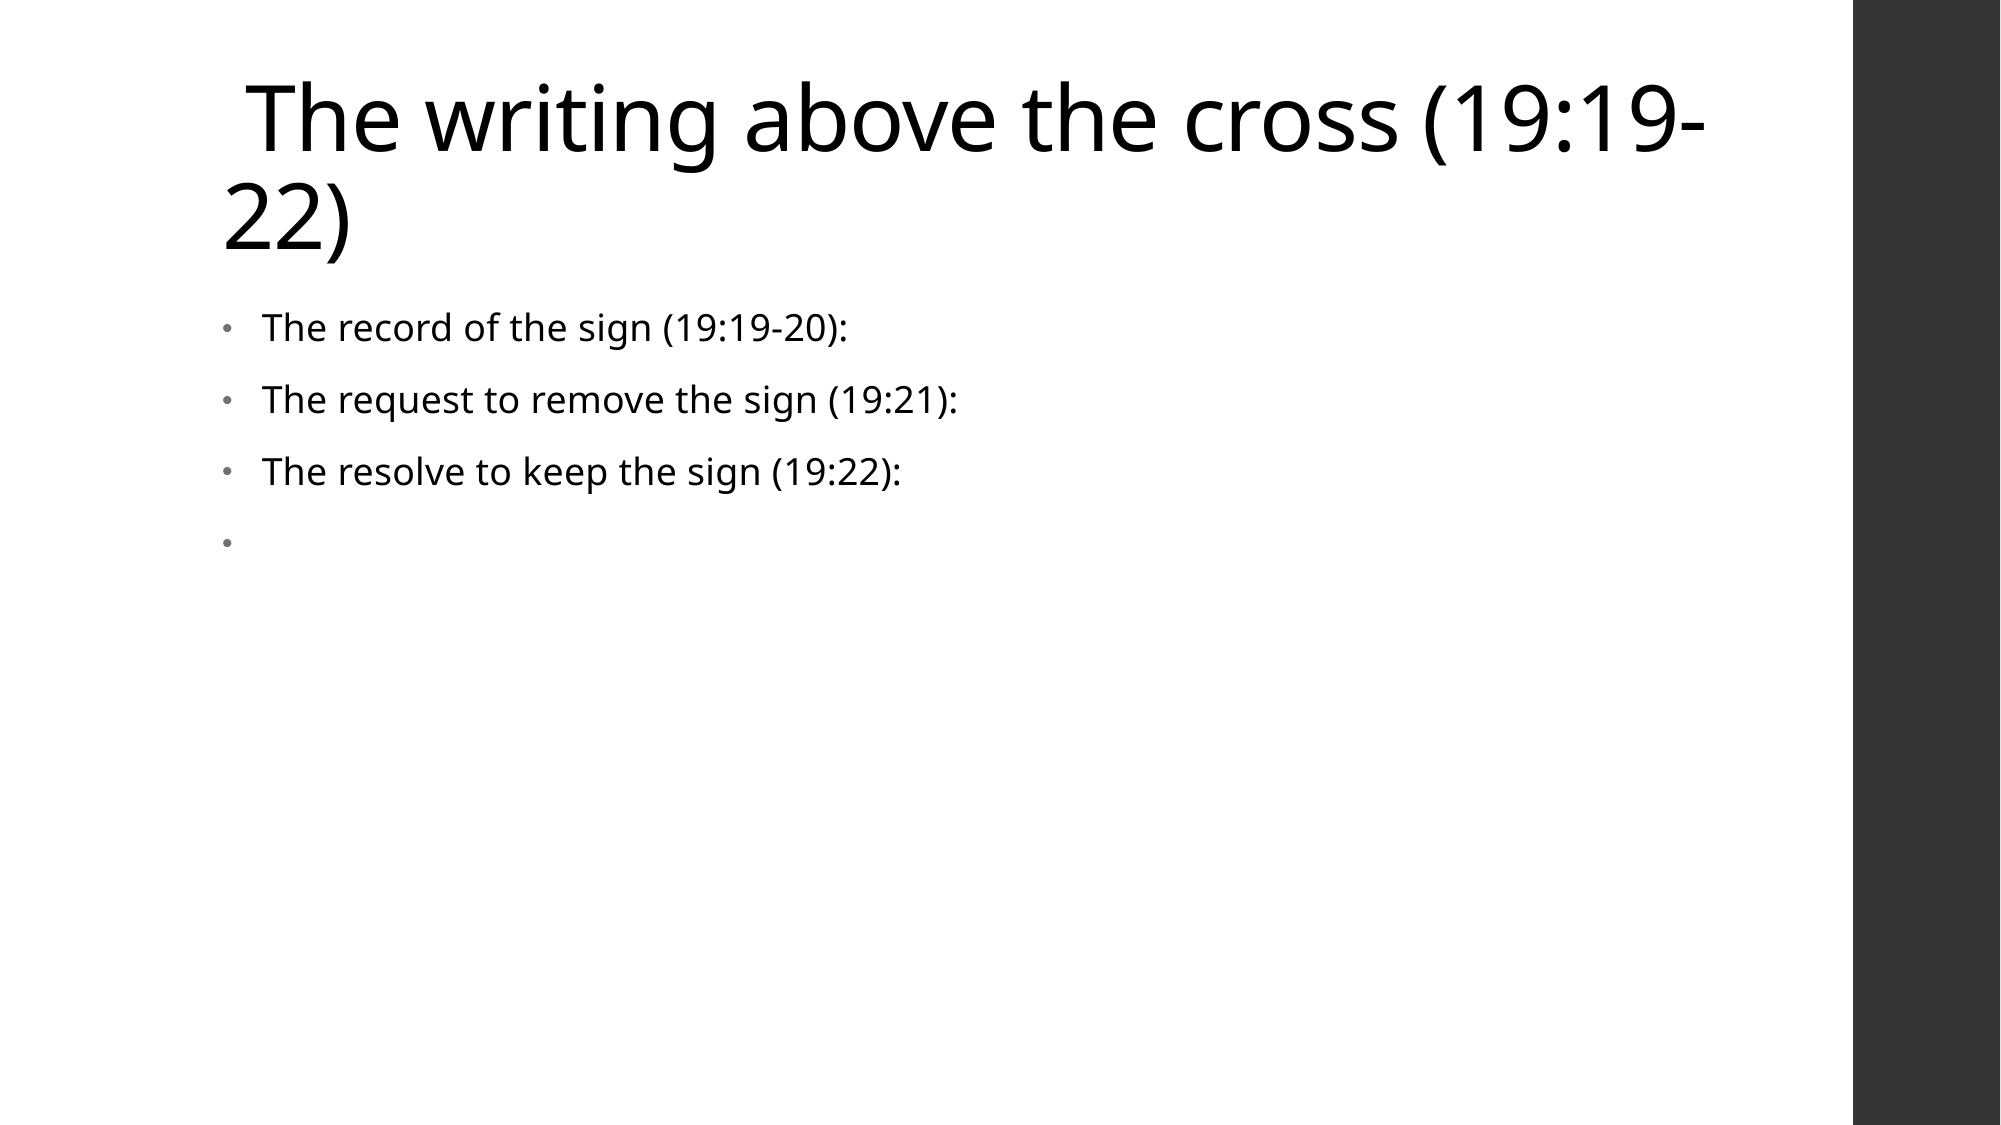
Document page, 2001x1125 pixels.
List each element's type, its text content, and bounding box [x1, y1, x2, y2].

title The writing above the cross (19:19-22) [206, 60, 1797, 278]
list The record of the sign (19:19-20): The request to remove the sign (19:21): The resolve to keep the sign (19:22): [206, 299, 1617, 1014]
